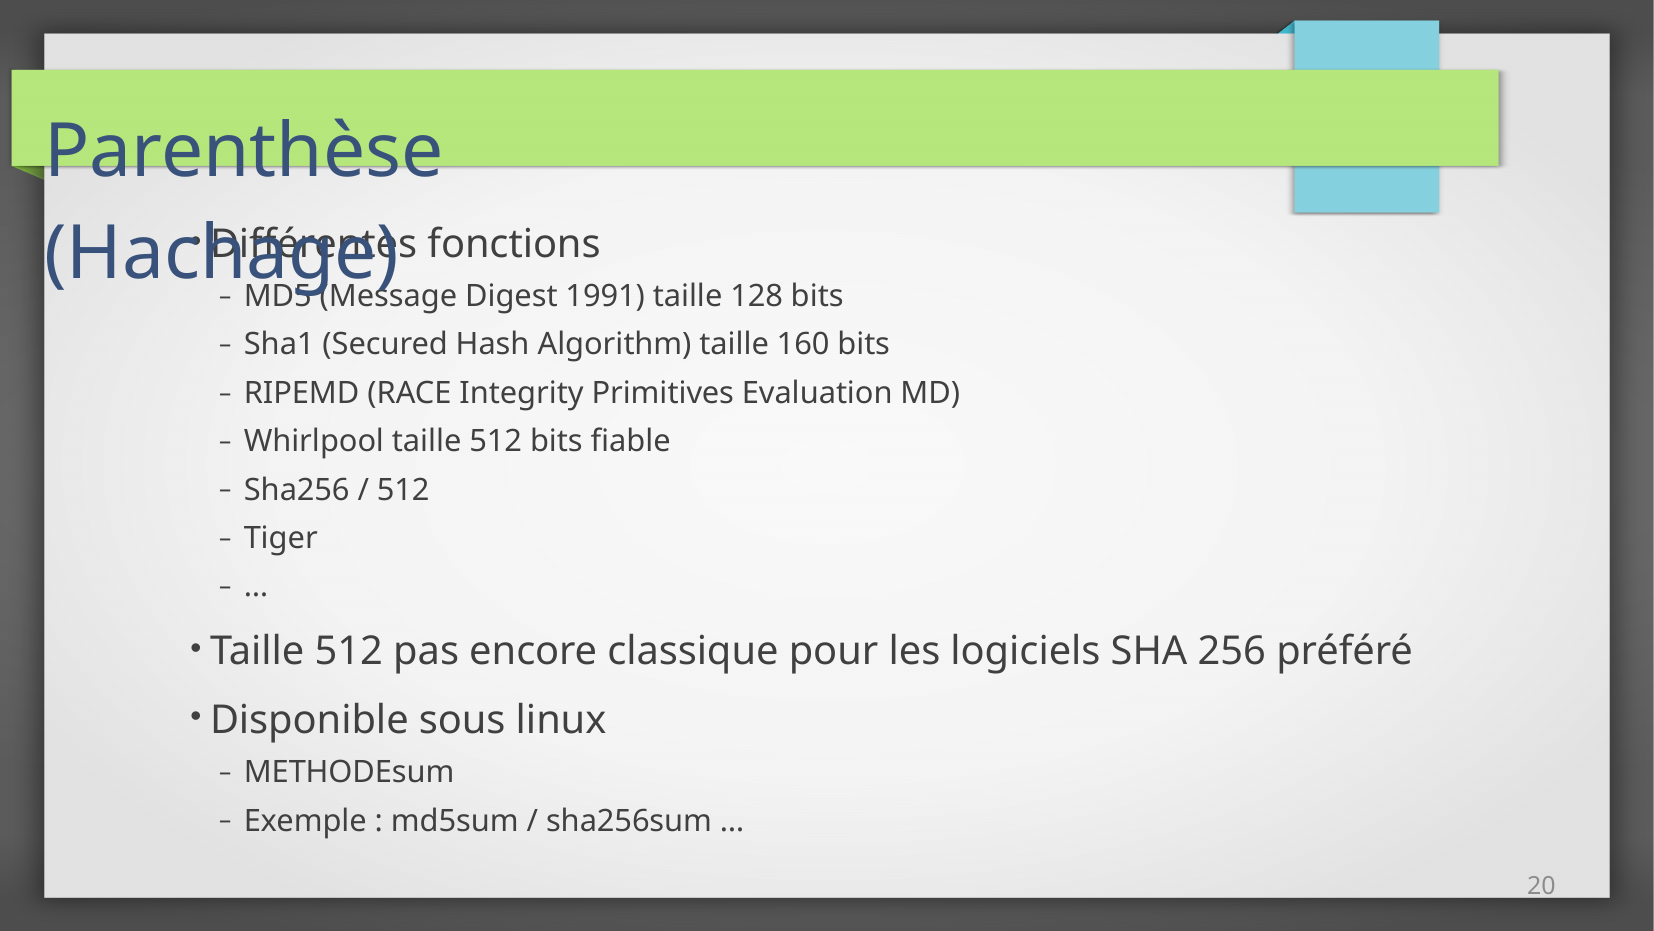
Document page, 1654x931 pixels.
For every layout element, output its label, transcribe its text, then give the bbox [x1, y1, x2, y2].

picture [0, 0, 1654, 931]
text_box Différentes fonctions MD5 (Message Digest 1991) taille 128 bits Sha1 (Secured Hash Algorithm) taille 160 bits RIPEMD (RACE Integrity Primitives Evaluation MD) Whirlpool taille 512 bits fiable Sha256 / 512 Tiger … Taille 512 pas encore classique pour les logiciels SHA 256 préféré Disponible sous linux METHODEsum Exemple : md5sum / sha256sum … [175, 211, 1571, 857]
text_box Parenthèse (Hachage) [29, 88, 744, 179]
text_box <numéro> [1184, 862, 1571, 912]
